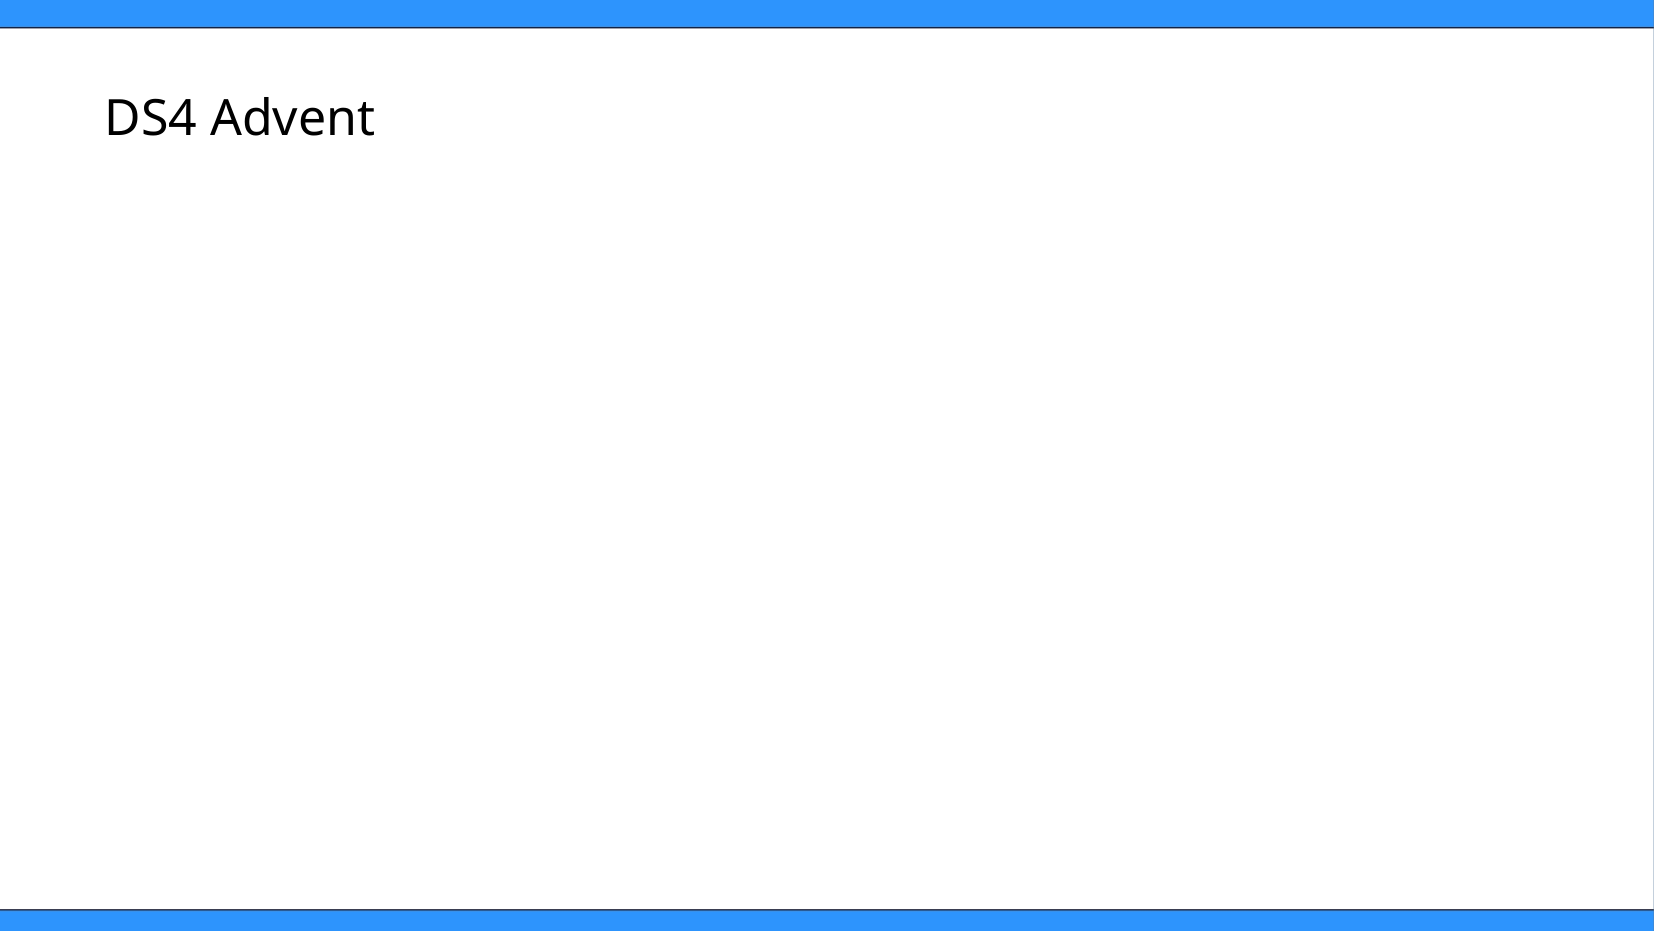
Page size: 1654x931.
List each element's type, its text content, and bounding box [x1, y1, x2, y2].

picture [0, 0, 1654, 931]
text_box DS4 Advent [90, 75, 481, 157]
